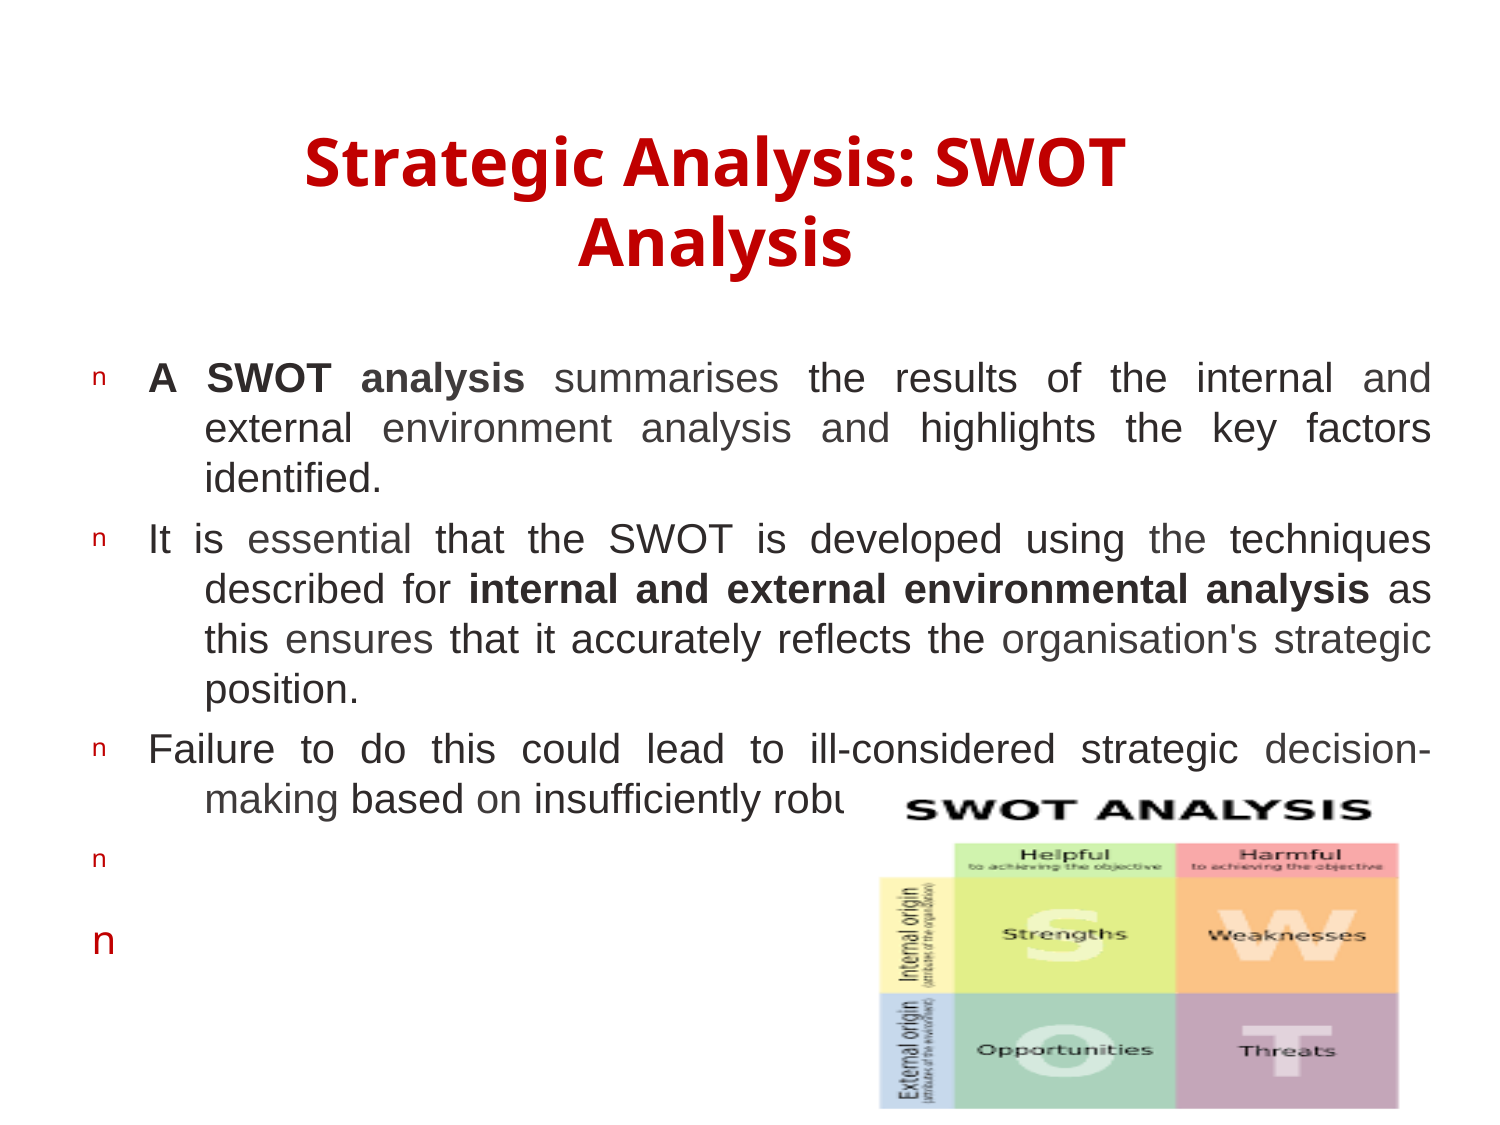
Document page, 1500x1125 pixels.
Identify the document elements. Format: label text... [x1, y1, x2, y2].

title Strategic Analysis: SWOT Analysis [145, 90, 1288, 288]
list A SWOT analysis summarises the results of the internal and external environment analysis and highlights the key factors identified. It is essential that the SWOT is developed using the techniques described for internal and external environmental analysis as this ensures that it accurately reflects the organisation's strategic position. Failure to do this could lead to ill-considered strategic decision-making based on insufficiently robust information. [76, 343, 1451, 1081]
picture [844, 781, 1436, 1125]
